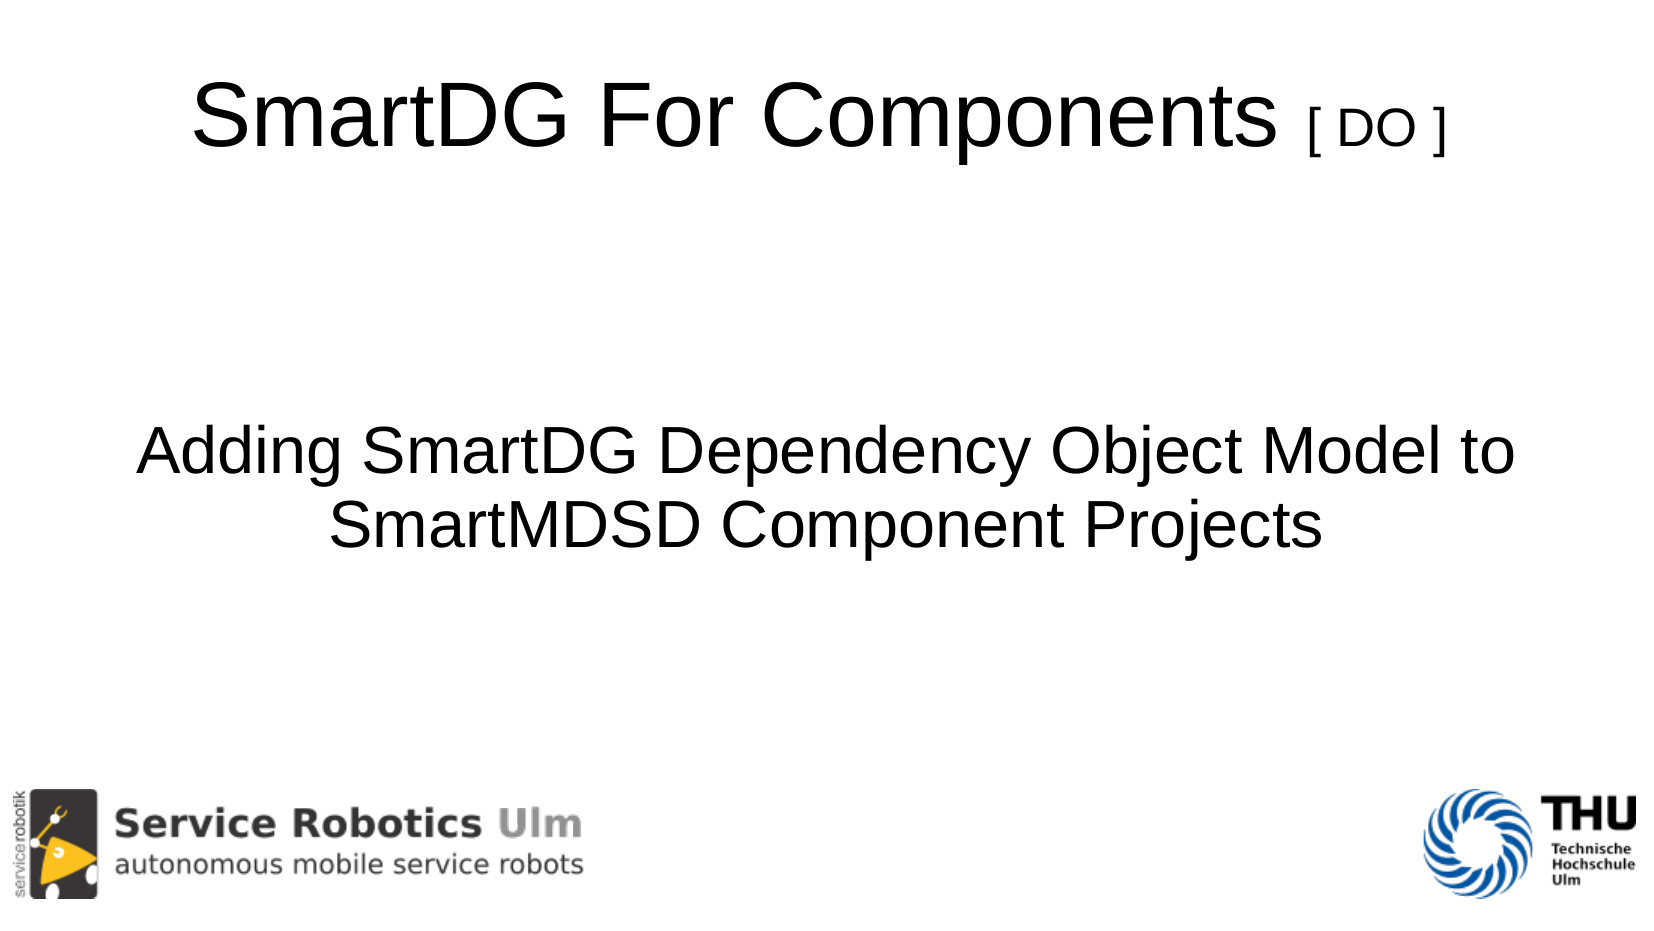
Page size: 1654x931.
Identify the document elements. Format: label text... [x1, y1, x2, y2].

picture [13, 789, 1636, 899]
subtitle Adding SmartDG Dependency Object Model to SmartMDSD Component Projects [82, 217, 1571, 758]
title SmartDG For Components [ DO ] [82, 37, 1571, 193]
